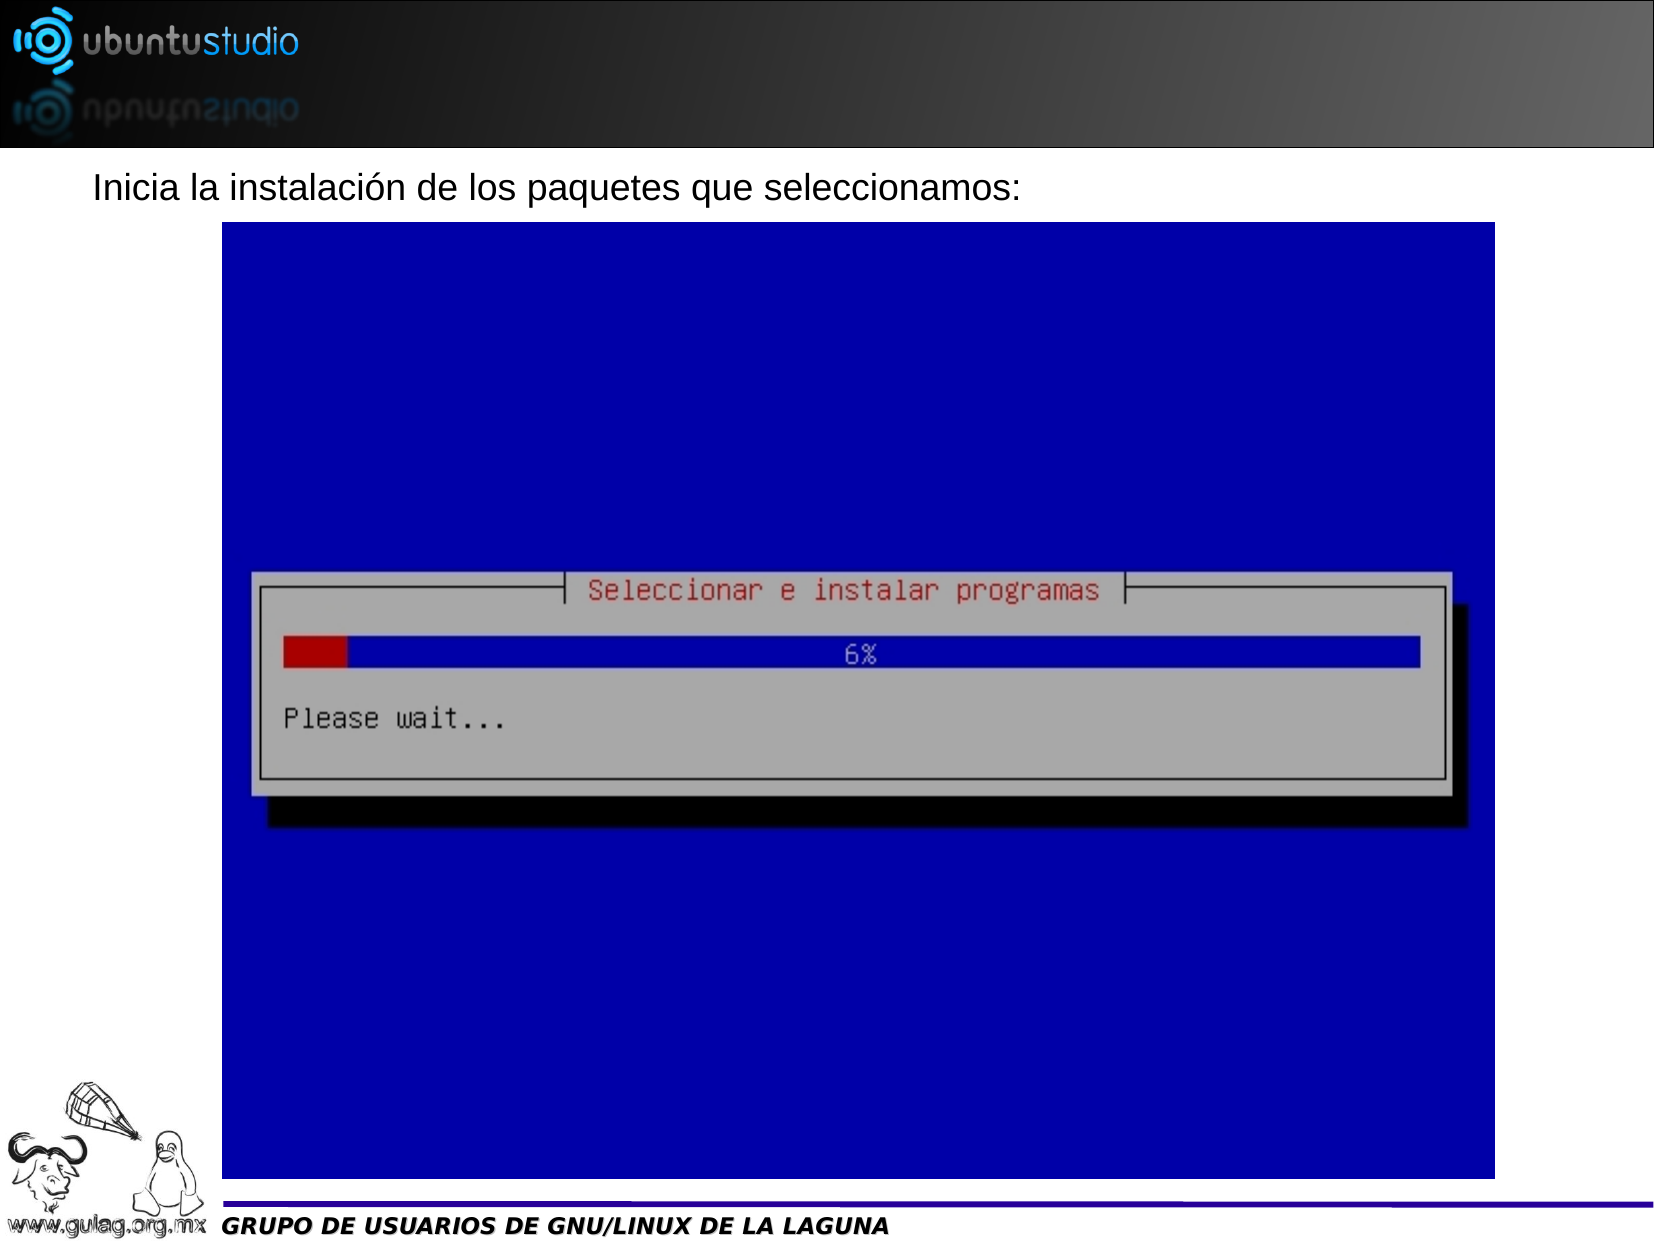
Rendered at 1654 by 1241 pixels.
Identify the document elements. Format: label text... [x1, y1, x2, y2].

picture [222, 222, 1495, 1179]
text_box Inicia la instalación de los paquetes que seleccionamos: [77, 159, 1565, 278]
text_box [0, 0, 1654, 148]
picture [11, 5, 300, 148]
picture [5, 1079, 207, 1241]
text_box GRUPO DE USUARIOS DE GNU/LINUX DE LA LAGUNA [207, 1205, 906, 1241]
